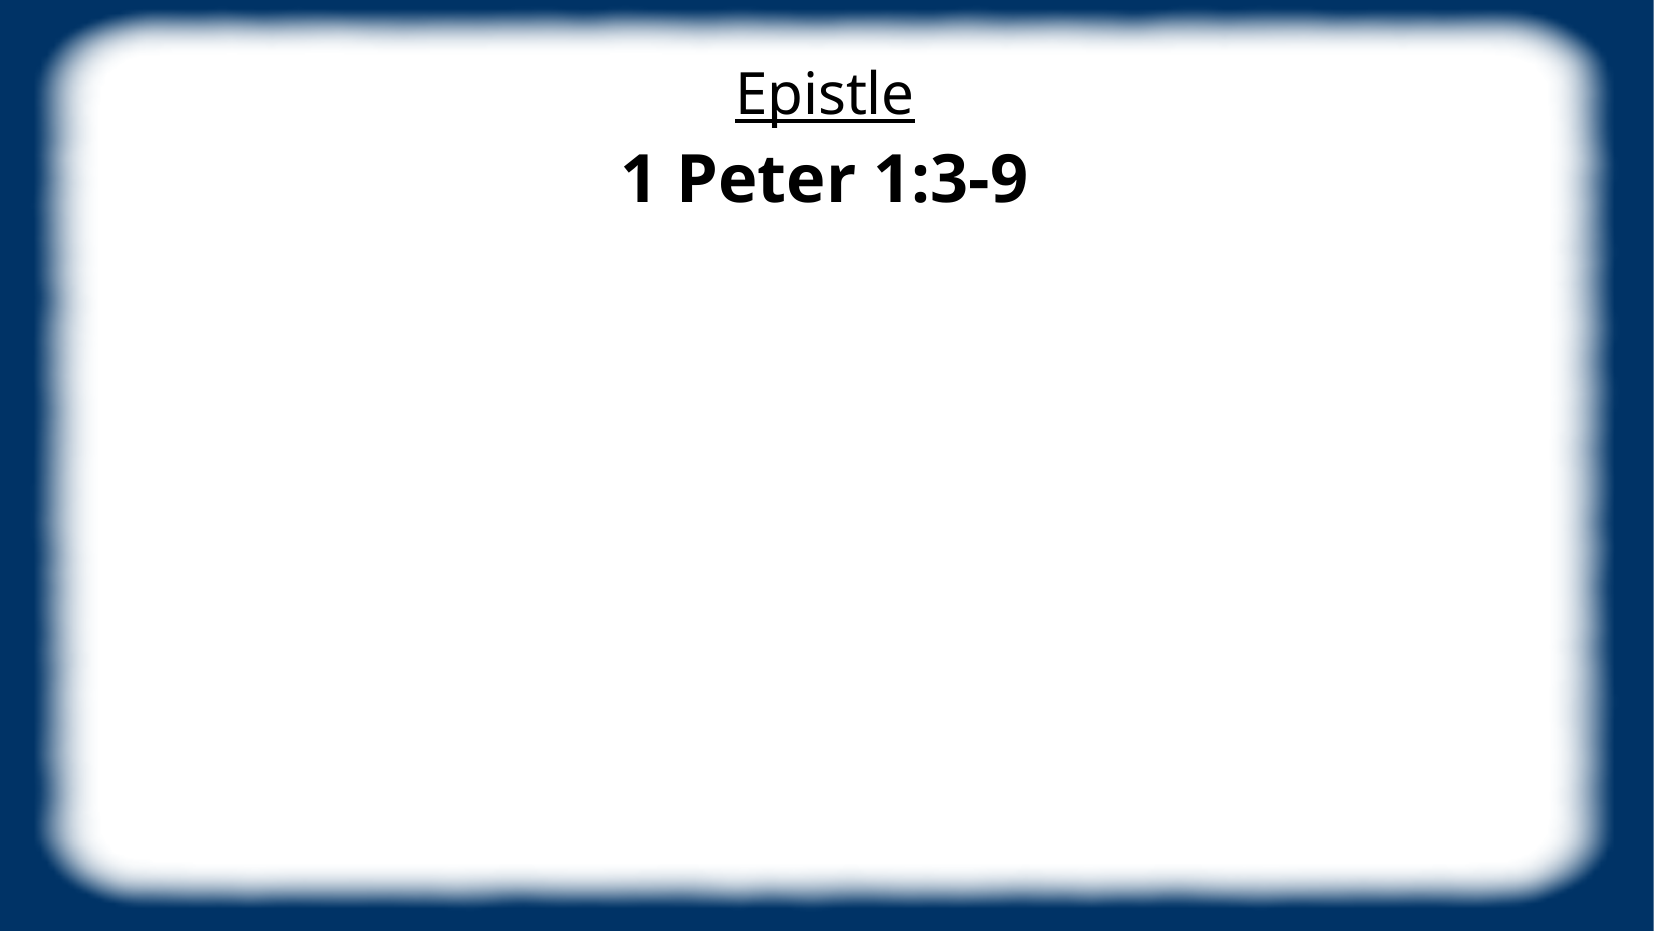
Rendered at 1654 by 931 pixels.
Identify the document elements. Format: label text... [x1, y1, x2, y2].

text_box Epistle 1 Peter 1:3-9 [105, 45, 1546, 226]
picture [0, 0, 1654, 931]
